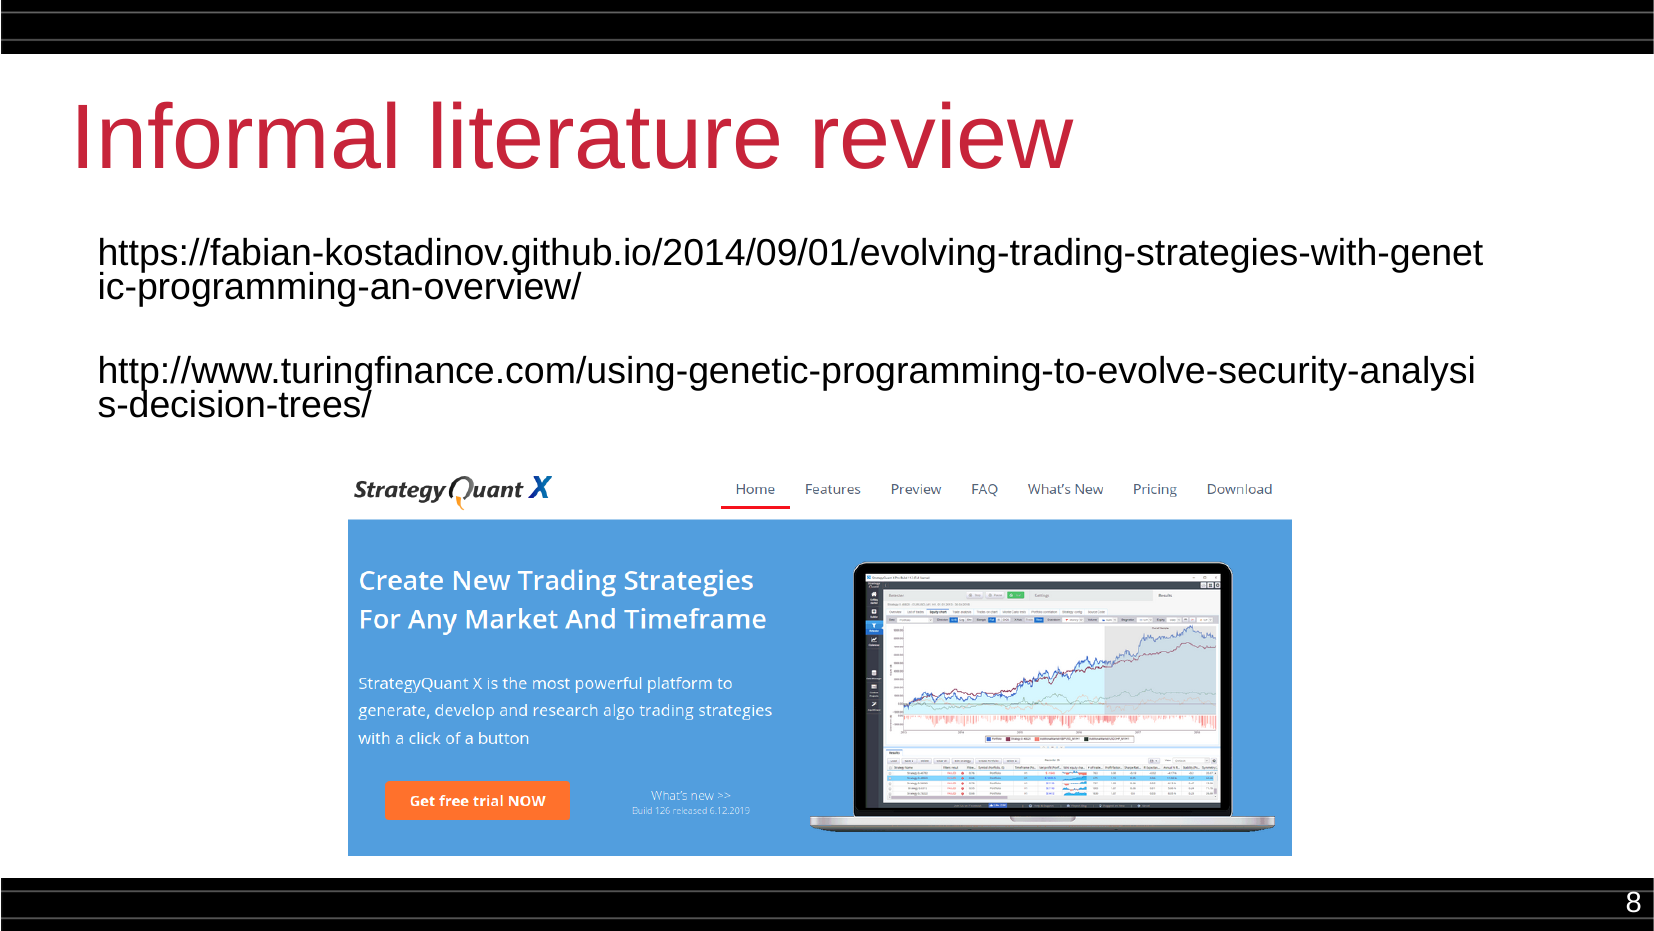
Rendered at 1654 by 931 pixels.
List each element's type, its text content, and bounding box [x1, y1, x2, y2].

picture [1, 878, 1654, 931]
picture [348, 460, 1292, 856]
title Informal literature review [70, 59, 1560, 215]
picture [1, 0, 1654, 54]
text_box https://fabian-kostadinov.github.io/2014/09/01/evolving-trading-strategies-with-genetic-programming-an-overview/ http://www.turingfinance.com/using-genetic-programming-to-evolve-security-analysis-decision-trees/ [82, 224, 1501, 697]
